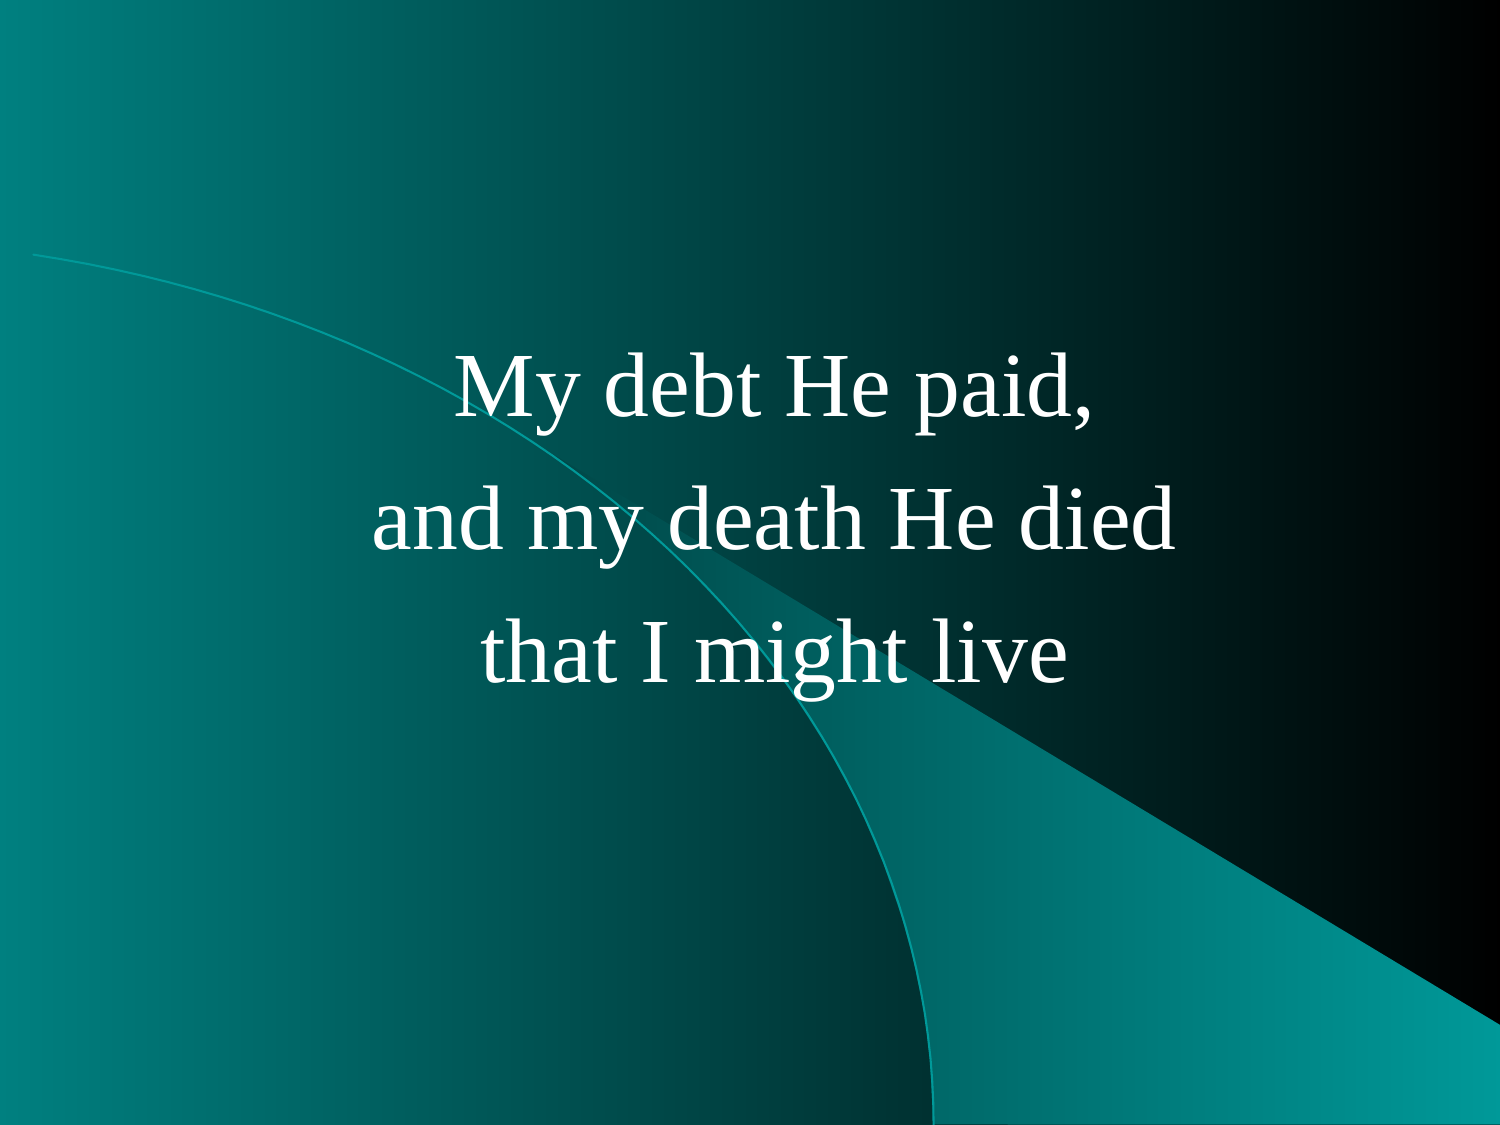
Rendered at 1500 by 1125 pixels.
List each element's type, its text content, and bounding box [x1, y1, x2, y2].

subtitle My debt He paid, and my death He died that I might live [112, 174, 1438, 850]
